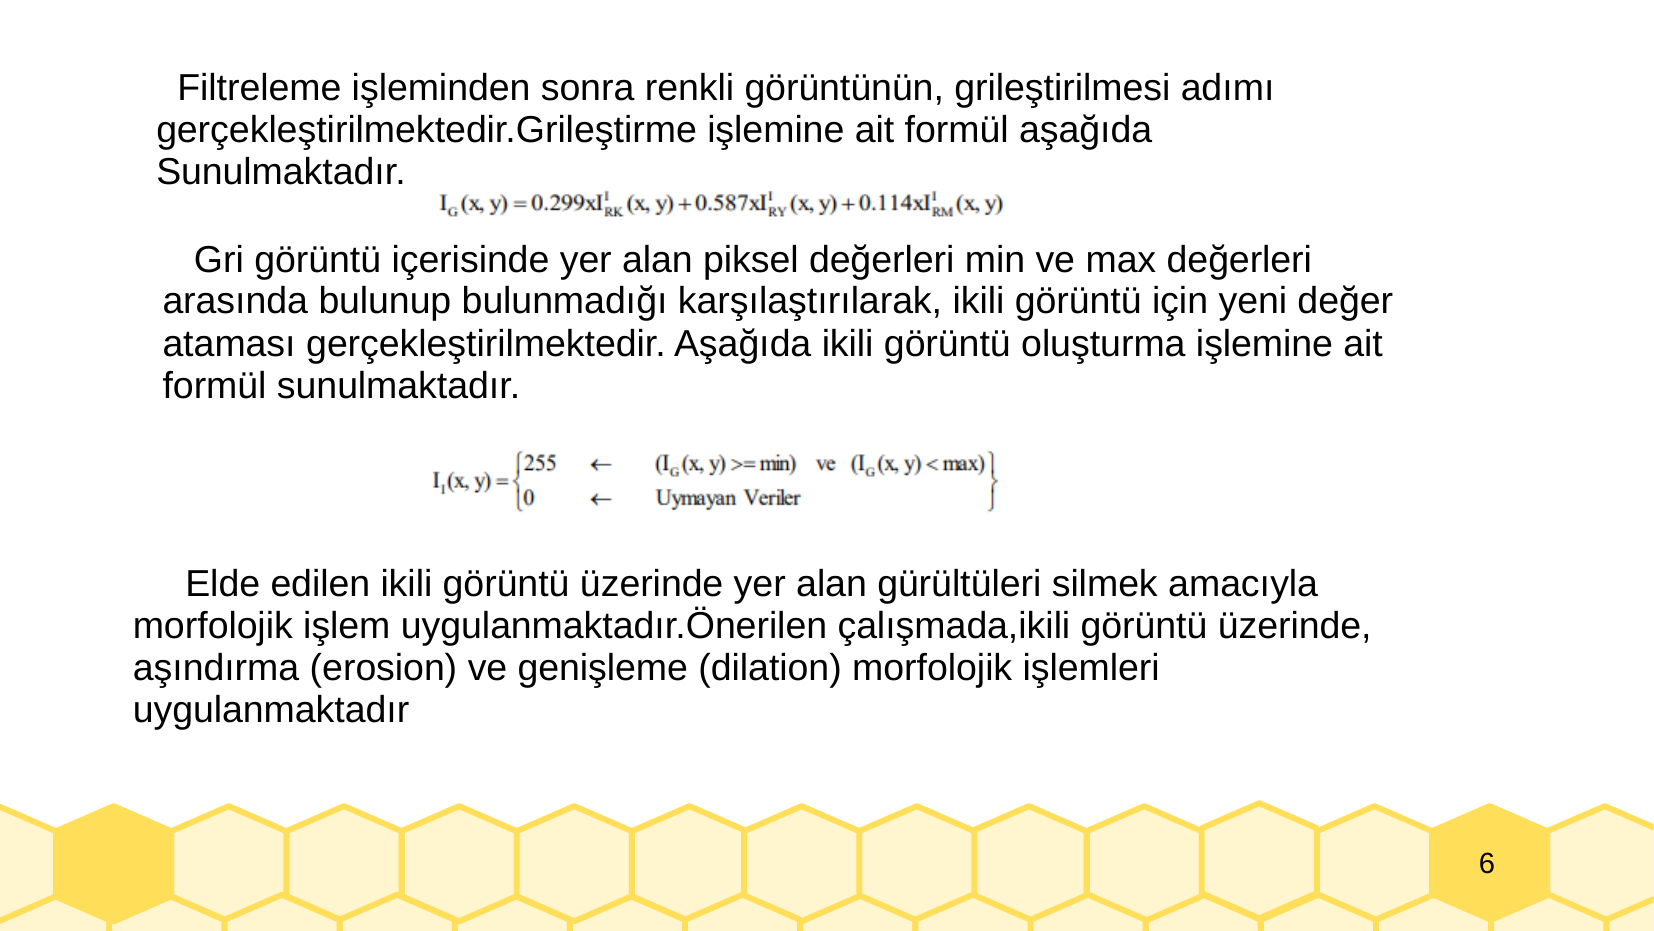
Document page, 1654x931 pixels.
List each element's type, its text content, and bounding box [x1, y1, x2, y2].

picture [413, 155, 1014, 242]
text_box Gri görüntü içerisinde yer alan piksel değerleri min ve max değerleri arasında bulunup bulunmadığı karşılaştırılarak, ikili görüntü için yeni değer ataması gerçekleştirilmektedir. Aşağıda ikili görüntü oluşturma işlemine ait formül sunulmaktadır. [147, 230, 1418, 414]
text_box Filtreleme işleminden sonra renkli görüntünün, grileştirilmesi adımı gerçekleştirilmektedir.Grileştirme işlemine ait formül aşağıda Sunulmaktadır. [141, 59, 1447, 242]
picture [413, 417, 1017, 532]
text_box Elde edilen ikili görüntü üzerinde yer alan gürültüleri silmek amacıyla morfolojik işlem uygulanmaktadır.Önerilen çalışmada,ikili görüntü üzerinde, aşındırma (erosion) ve genişleme (dilation) morfolojik işlemleri uygulanmaktadır [118, 555, 1388, 739]
